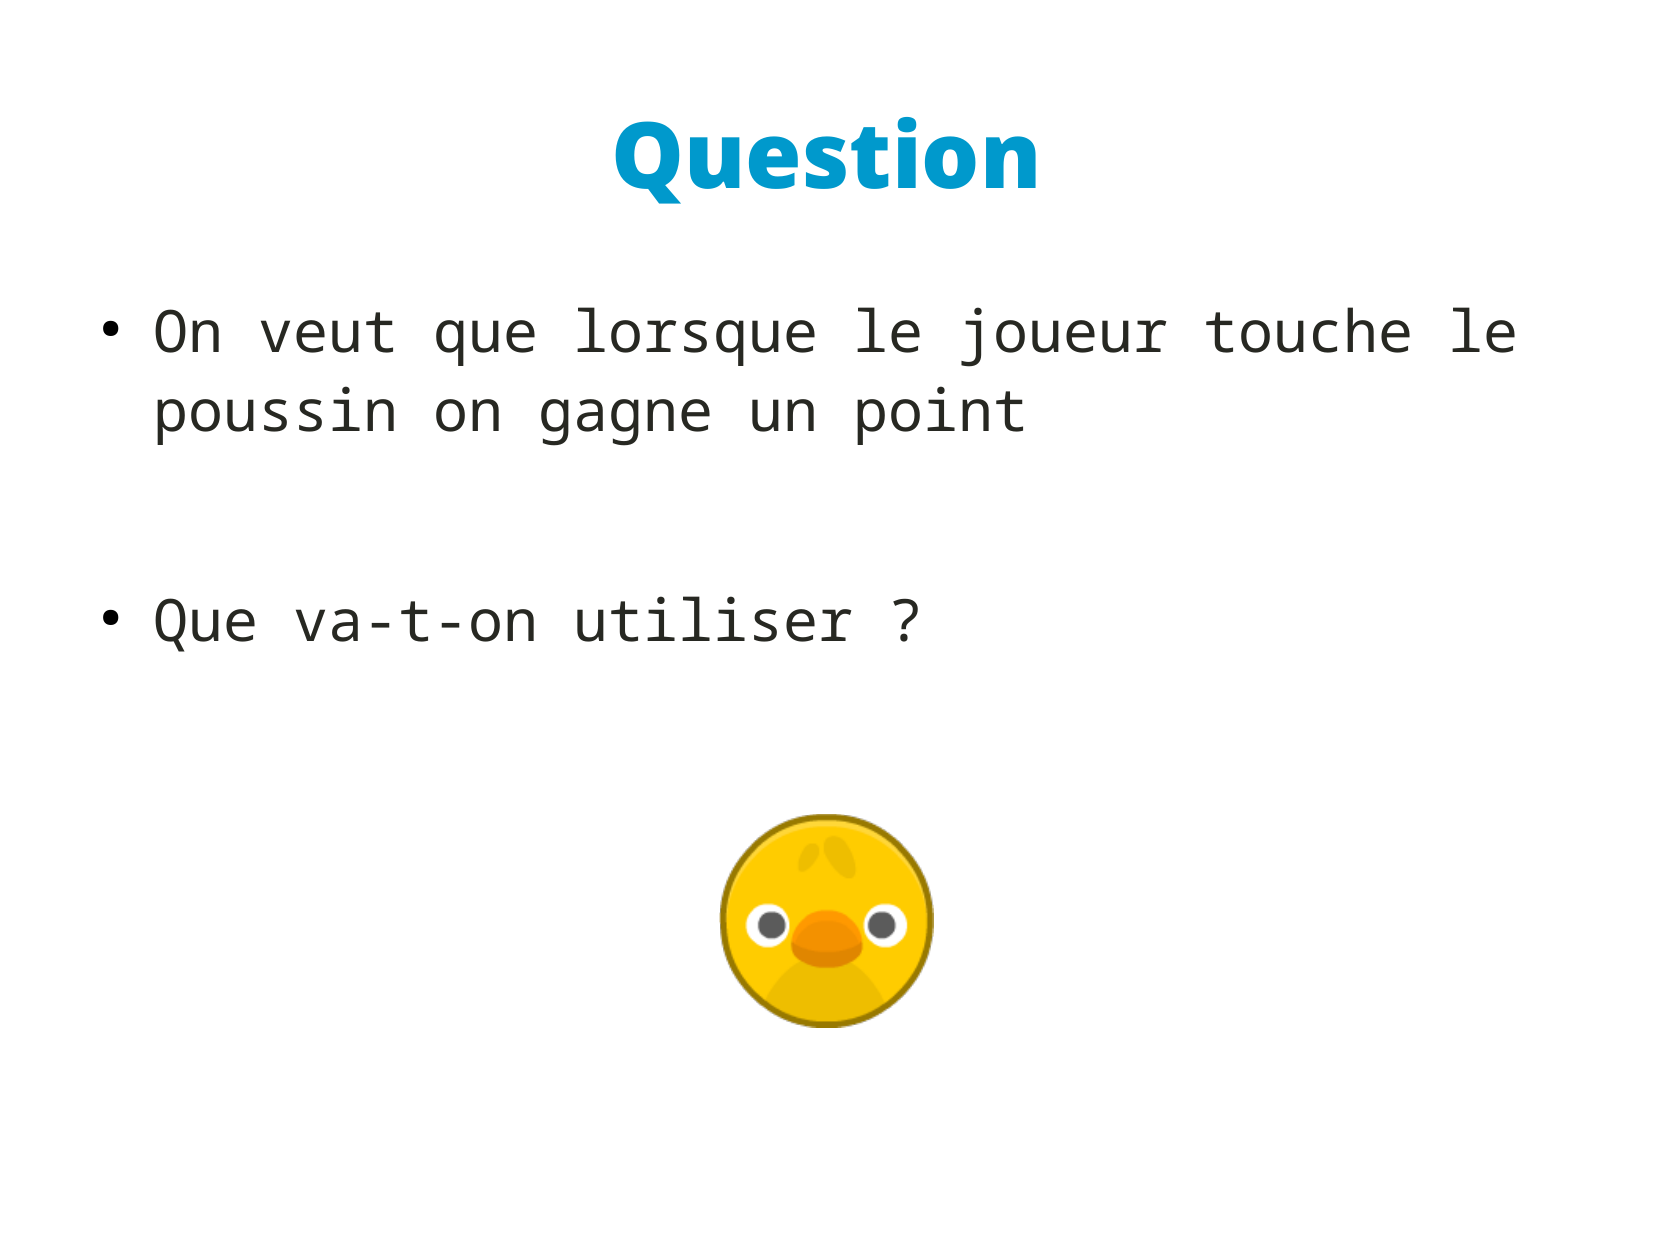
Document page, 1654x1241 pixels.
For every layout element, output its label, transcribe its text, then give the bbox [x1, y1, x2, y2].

picture [719, 814, 934, 1028]
list On veut que lorsque le joueur touche le poussin on gagne un point Que va-t-on utiliser ? [82, 290, 1571, 1010]
title Question [82, 49, 1571, 257]
